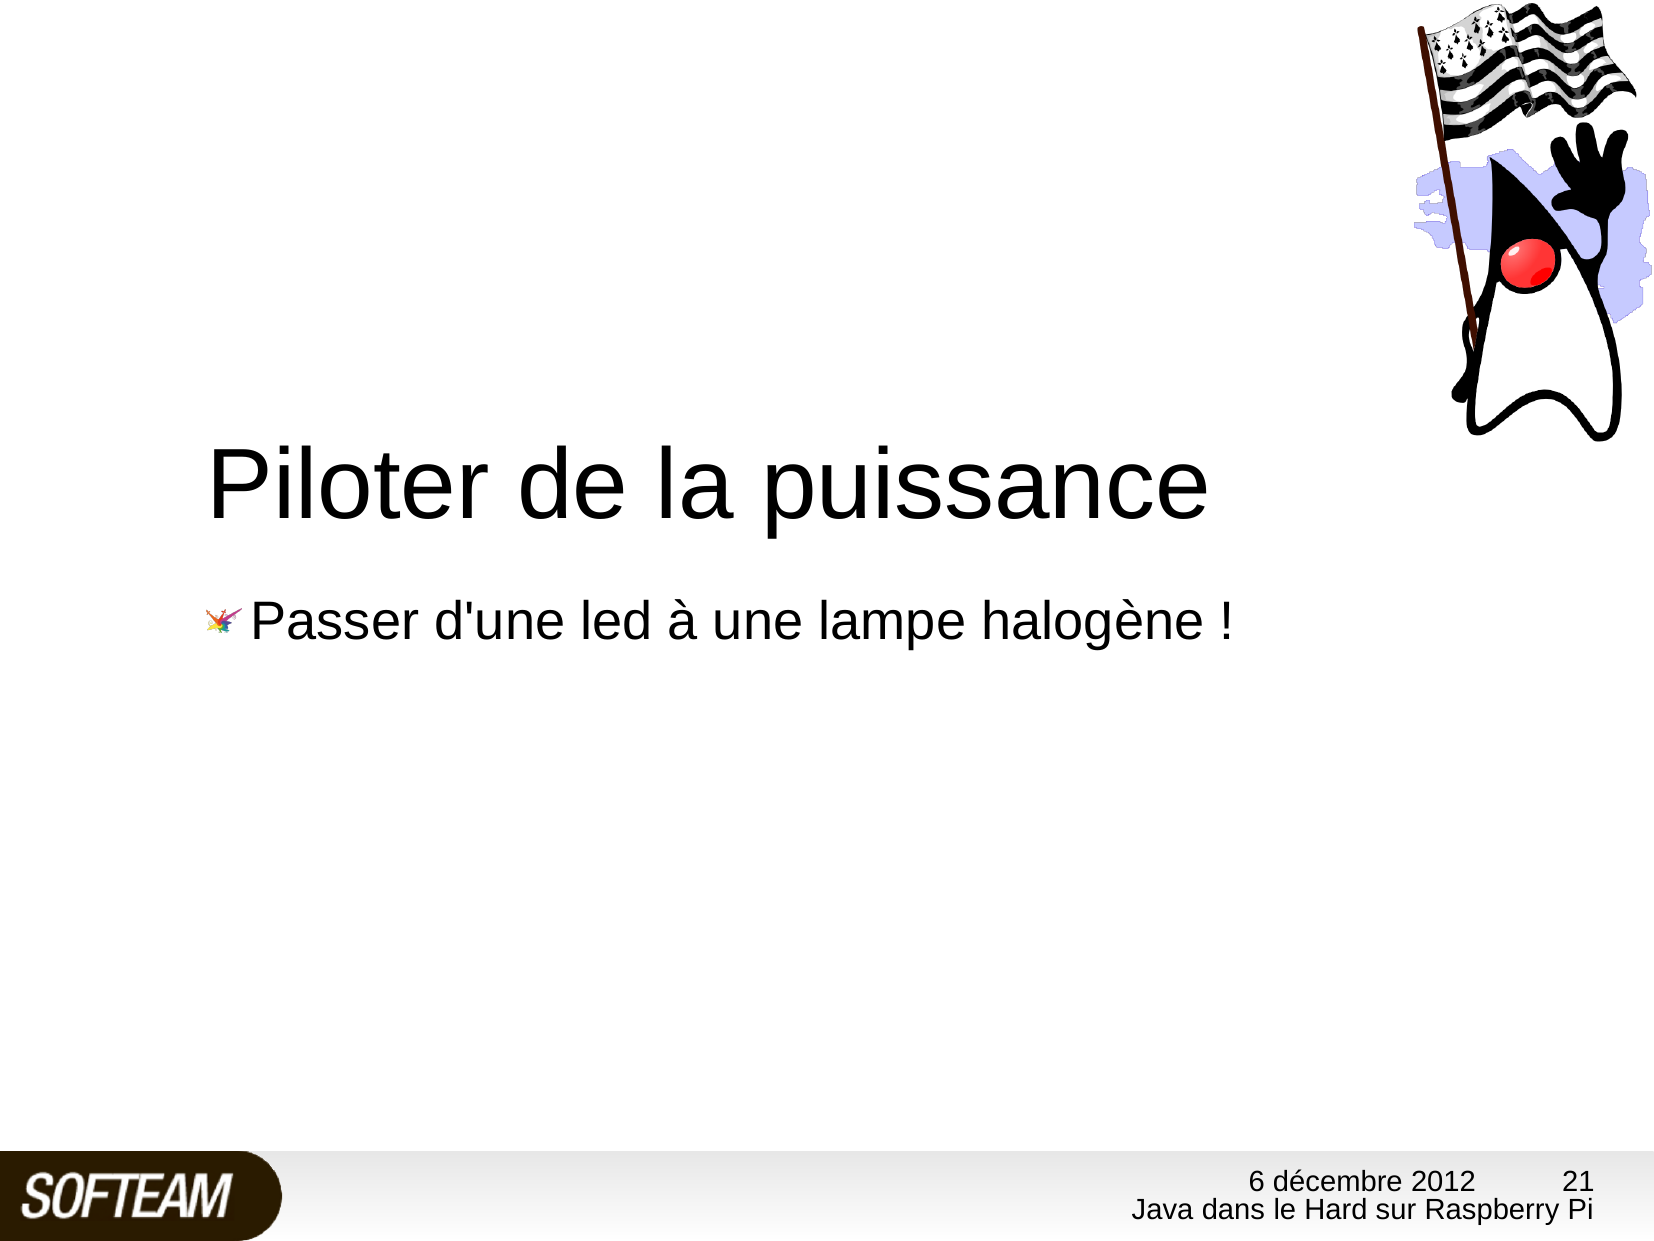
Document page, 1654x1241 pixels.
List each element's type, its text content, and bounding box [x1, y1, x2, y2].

picture [1409, 0, 1654, 443]
picture [0, 1151, 286, 1241]
title Piloter de la puissance [206, 395, 1477, 573]
list Passer d'une led à une lampe halogène ! [206, 590, 1477, 1123]
